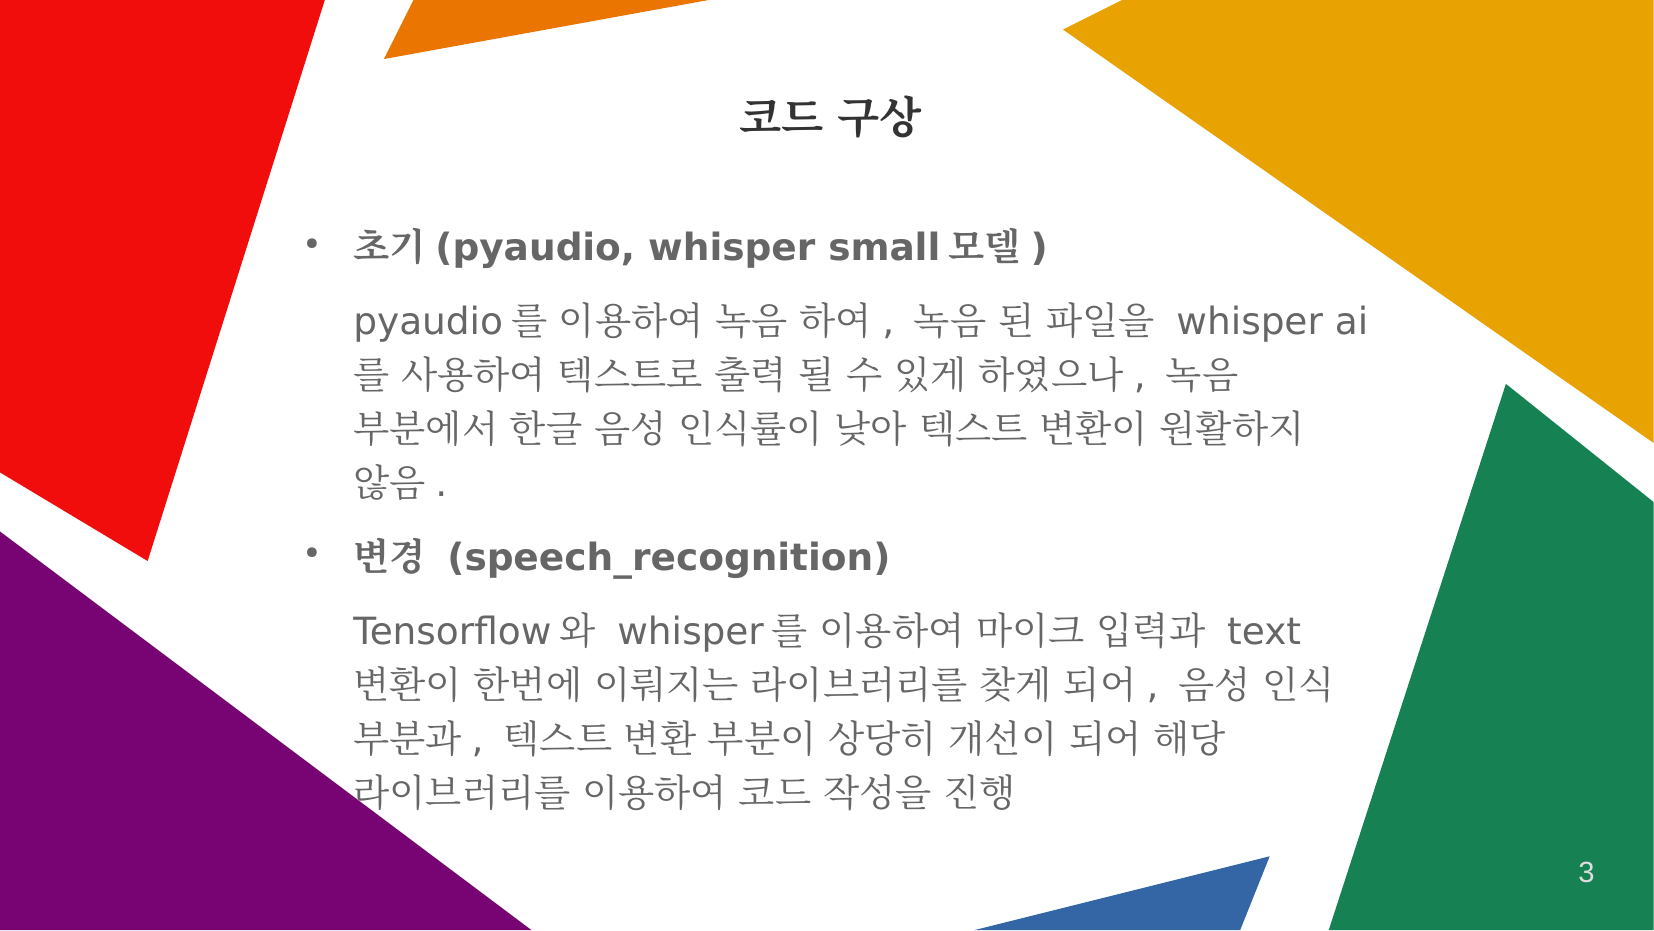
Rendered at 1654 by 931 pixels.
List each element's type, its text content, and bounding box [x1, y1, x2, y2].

list 초기(pyaudio, whisper small모델) pyaudio를 이용하여 녹음 하여, 녹음 된 파일을 whisper ai 를 사용하여 텍스트로 출력 될 수 있게 하였으나, 녹음 부분에서 한글 음성 인식률이 낮아 텍스트 변환이 원활하지 않음. 변경 (speech_recognition) Tensorflow와 whisper를 이용하여 마이크 입력과 text 변환이 한번에 이뤄지는 라이브러리를 찾게 되어, 음성 인식 부분과, 텍스트 변환 부분이 상당히 개선이 되어 해당 라이브러리를 이용하여 코드 작성을 진행 [289, 217, 1372, 817]
title 코드 구상 [289, 37, 1372, 193]
